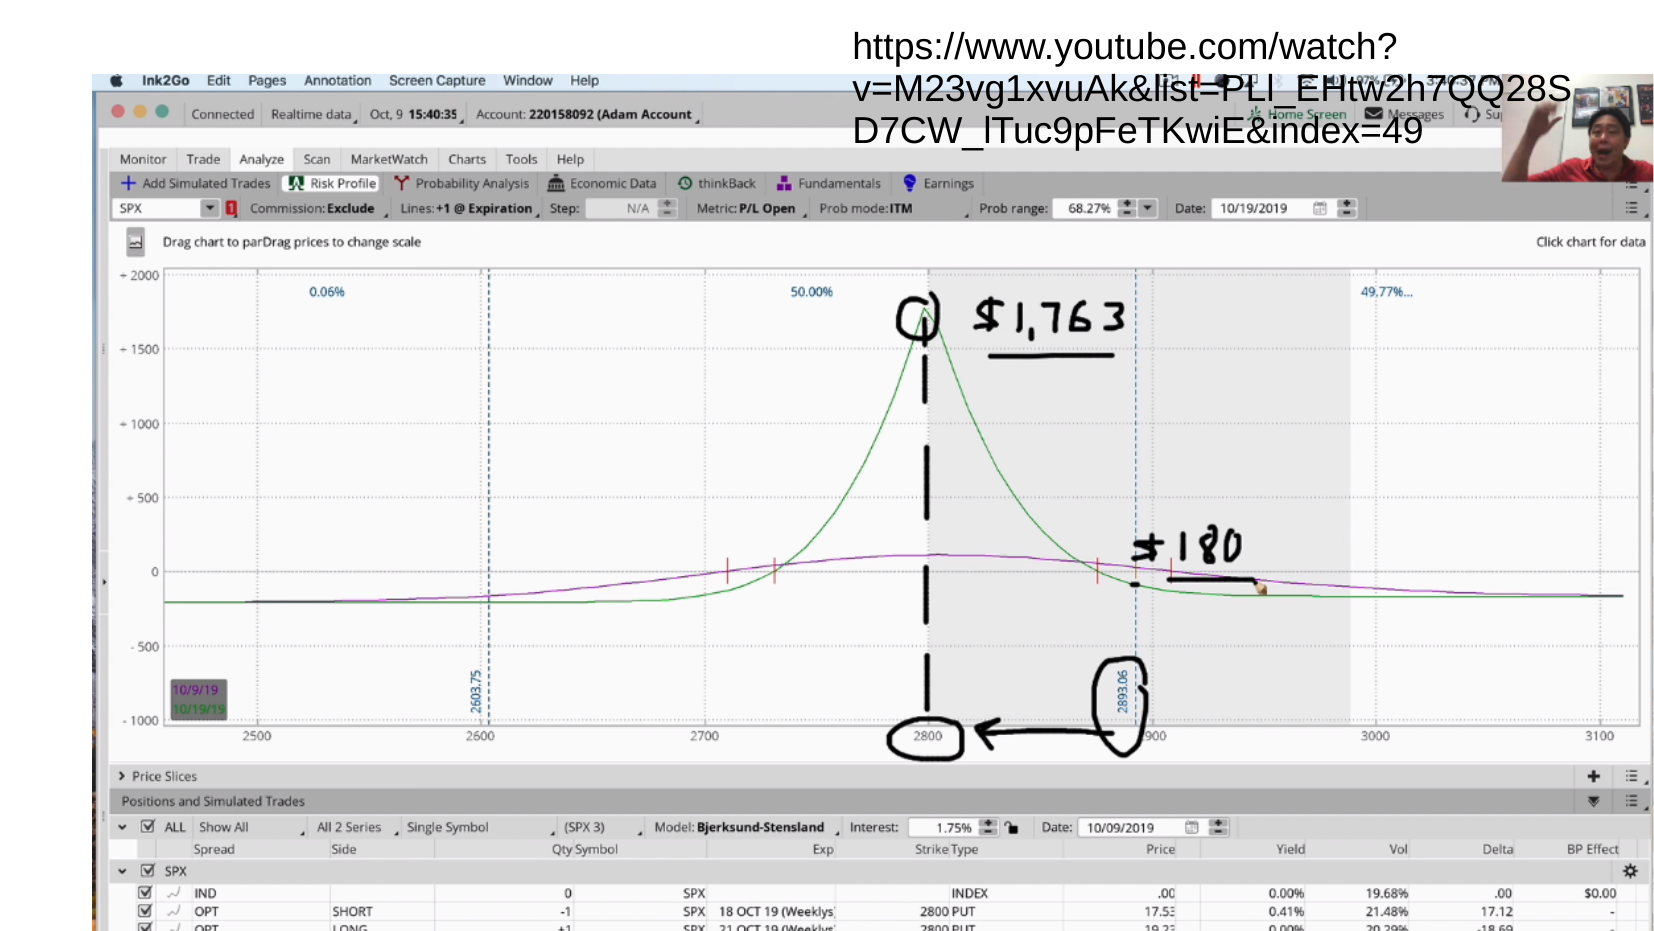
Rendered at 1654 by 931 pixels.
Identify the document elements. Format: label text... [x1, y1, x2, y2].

picture [92, 74, 1654, 931]
text_box https://www.youtube.com/watch?v=M23vg1xvuAk&list=PLl_EHtw2h7QQ28SD7CW_lTuc9pFeTKwiE&index=49 [837, 18, 1613, 160]
